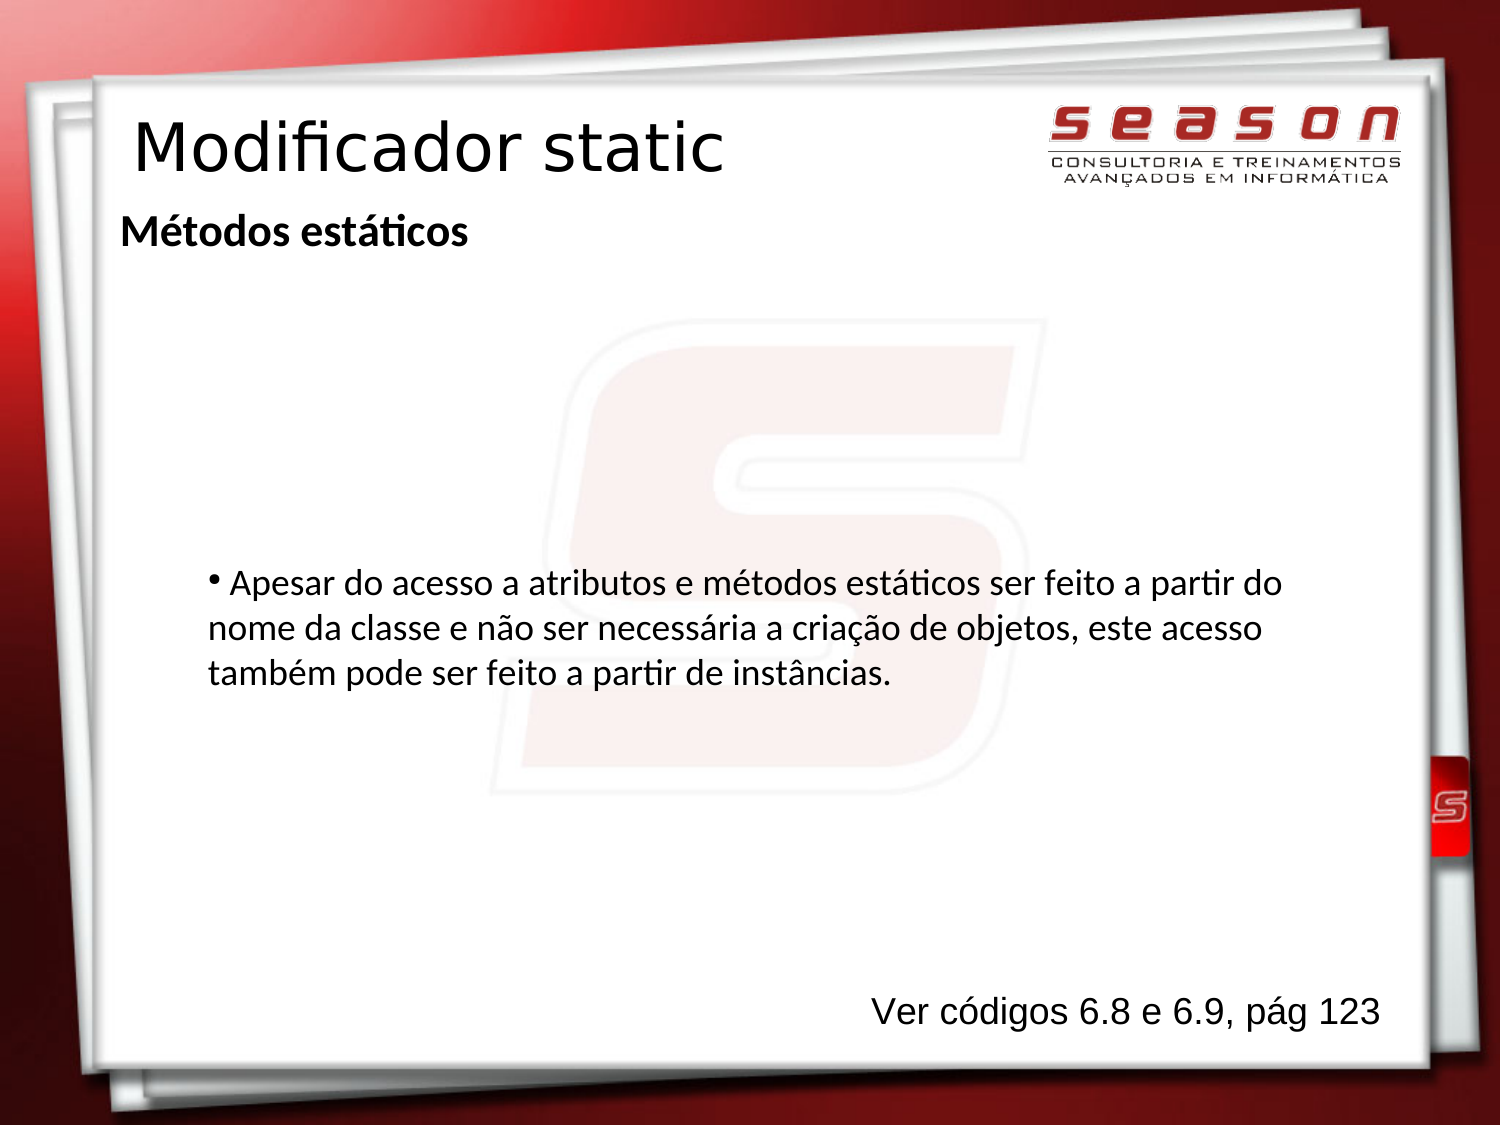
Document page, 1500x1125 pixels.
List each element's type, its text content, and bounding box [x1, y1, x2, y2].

text_box Métodos estáticos [119, 200, 1240, 256]
picture [0, 0, 1500, 1125]
title Modificador static [118, 33, 1394, 257]
text_box Apesar do acesso a atributos e métodos estáticos ser feito a partir do nome da classe e não ser necessária a criação de objetos, este acesso também pode ser feito a partir de instâncias. [207, 357, 1328, 894]
text_box Ver códigos 6.8 e 6.9, pág 123 [708, 979, 1396, 1040]
